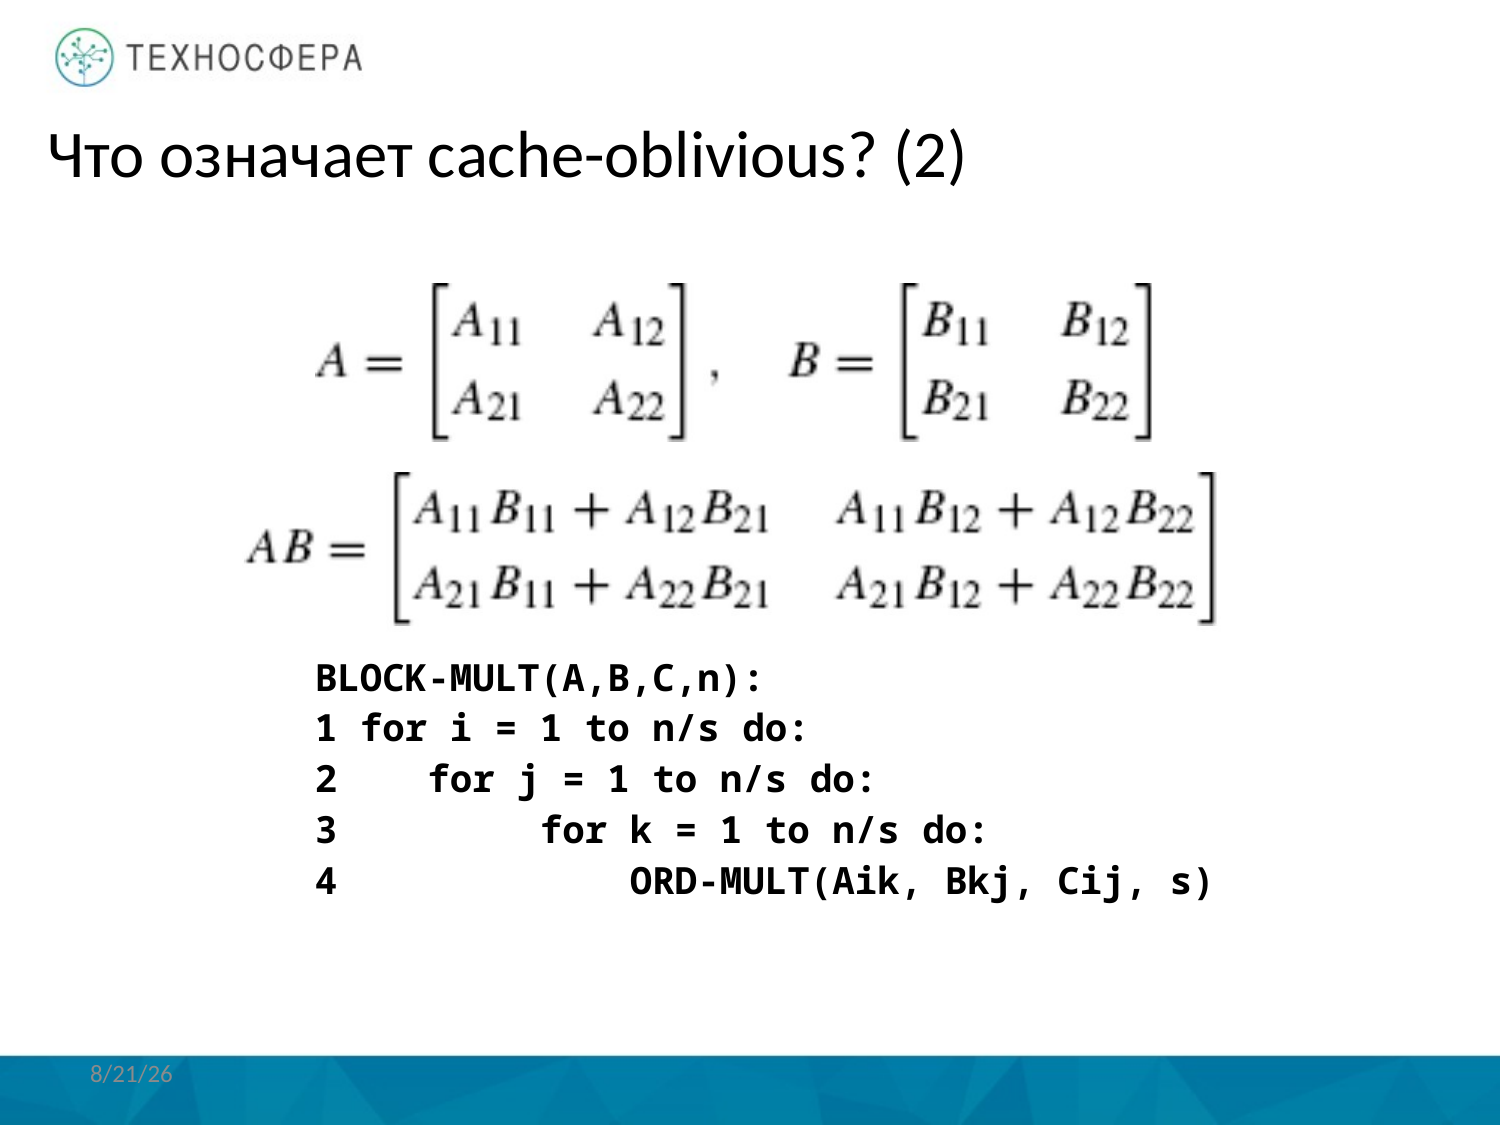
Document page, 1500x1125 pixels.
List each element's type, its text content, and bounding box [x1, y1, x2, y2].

text_box BLOCK-MULT(A,B,C,n): 1 for i = 1 to n/s do: 2 for j = 1 to n/s do: 3 for k = 1 to n/s do: 4 ORD-MULT(Aik, Bkj, Cij, s) [300, 643, 1230, 883]
picture [0, 0, 1500, 1057]
title Что означает сache-oblivious? (2) [47, 90, 1473, 231]
